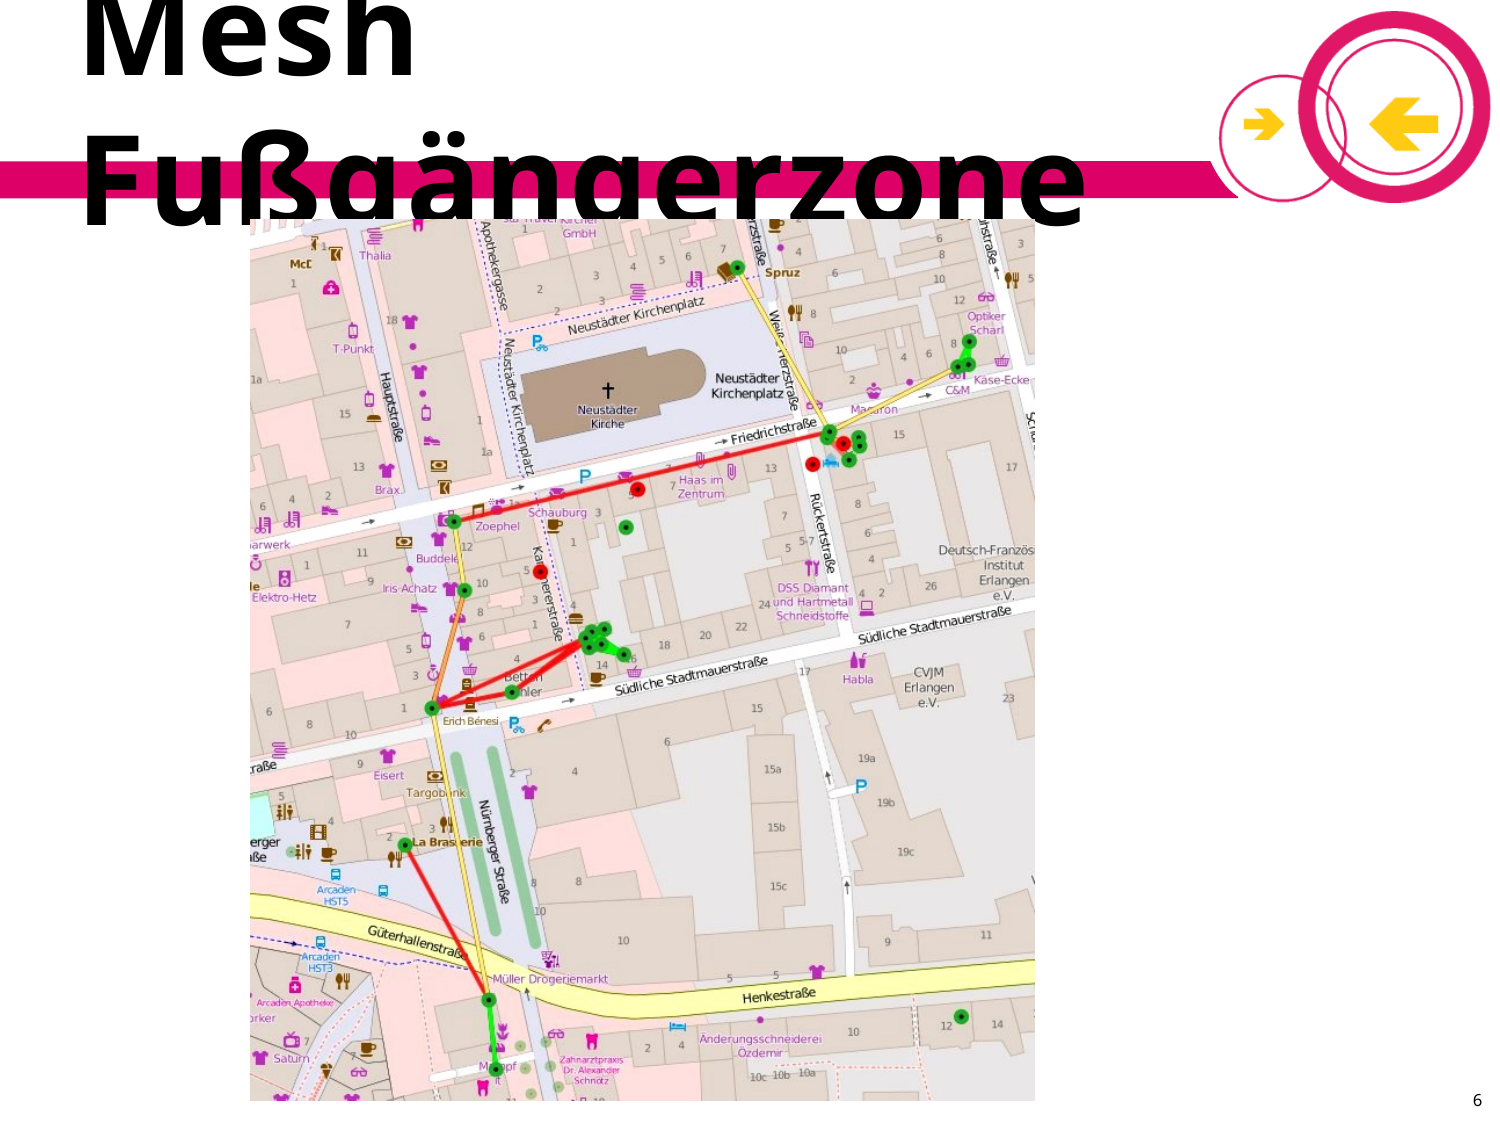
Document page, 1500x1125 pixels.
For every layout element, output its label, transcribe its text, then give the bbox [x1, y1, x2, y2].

slide_number <Foliennummer> [1202, 1077, 1483, 1125]
picture [250, 219, 1035, 1101]
picture [1218, 11, 1491, 203]
title Mesh Fußgängerzone [76, 40, 1258, 161]
